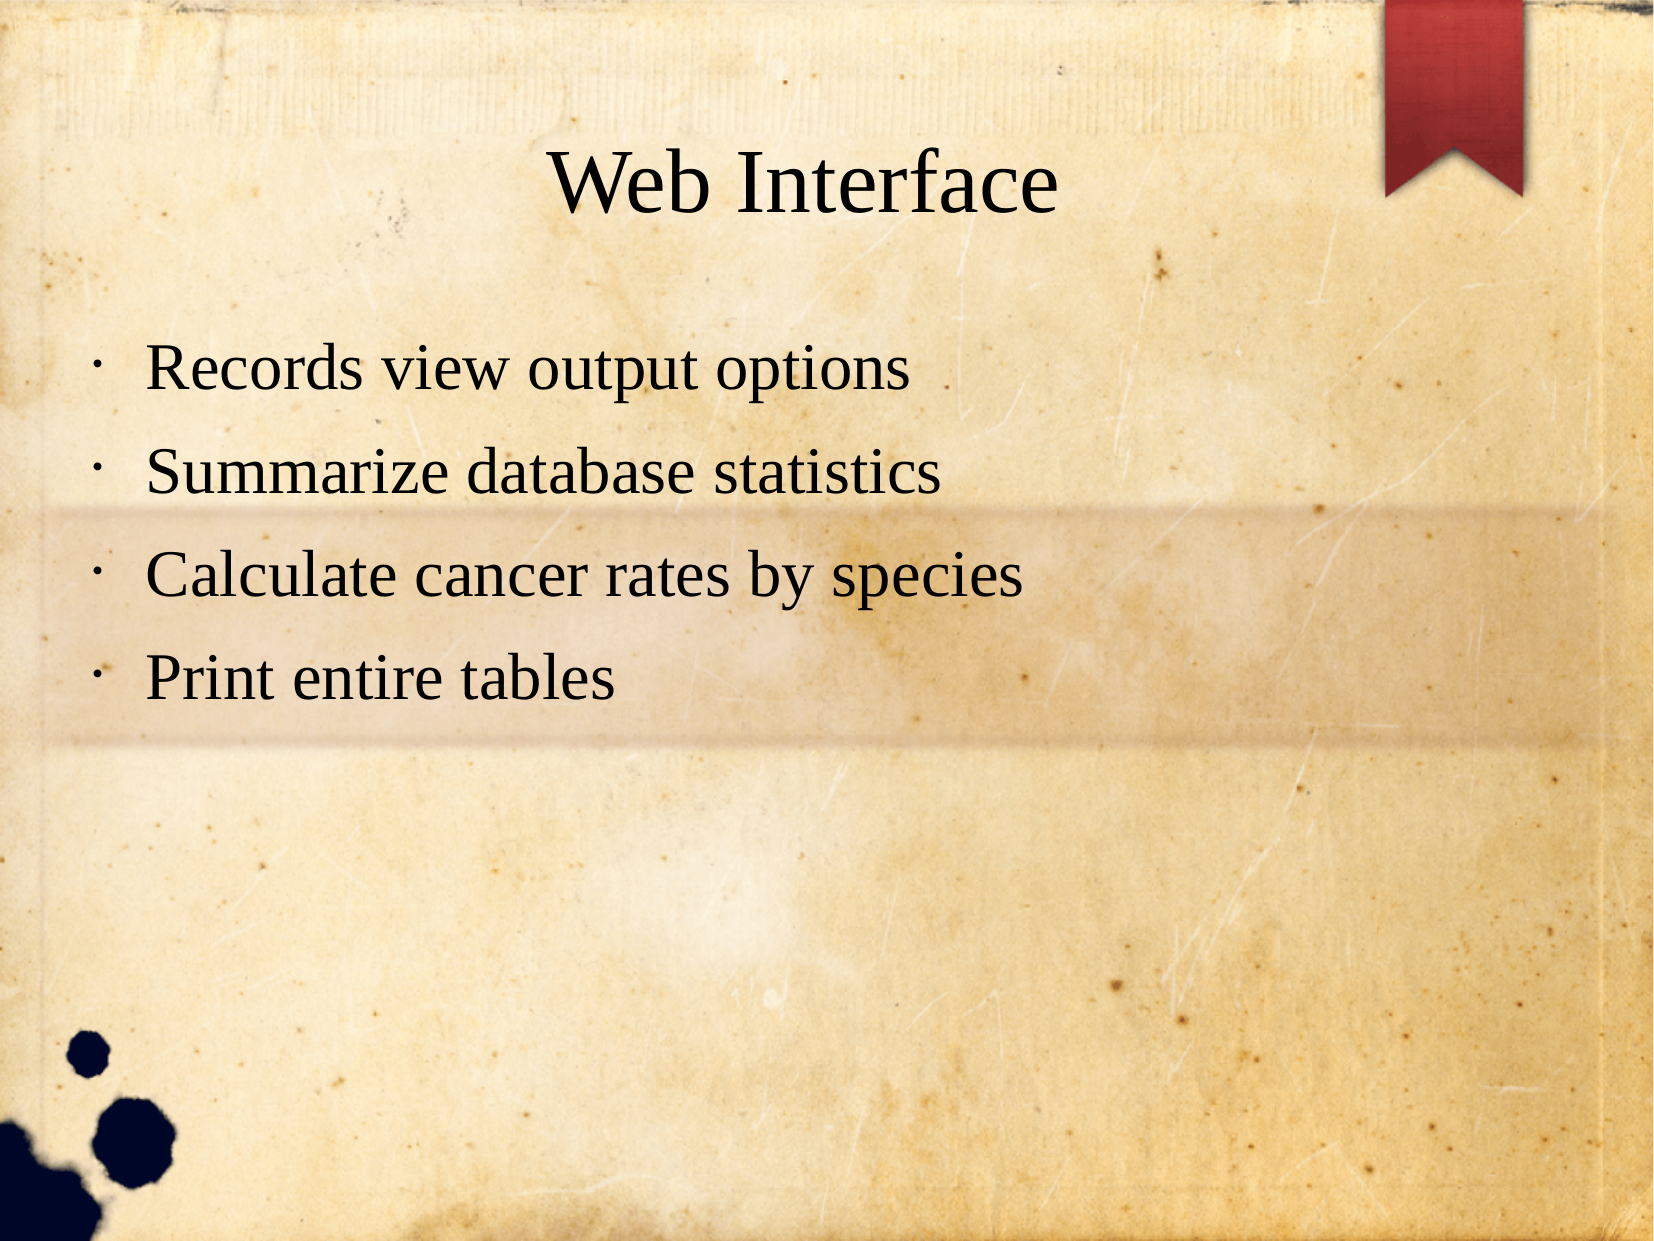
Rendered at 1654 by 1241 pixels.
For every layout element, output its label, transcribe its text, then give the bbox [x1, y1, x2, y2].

title Web Interface [60, 77, 1549, 286]
picture [0, 0, 1654, 1241]
list Records view output options Summarize database statistics Calculate cancer rates by species Print entire tables [75, 330, 1591, 1171]
